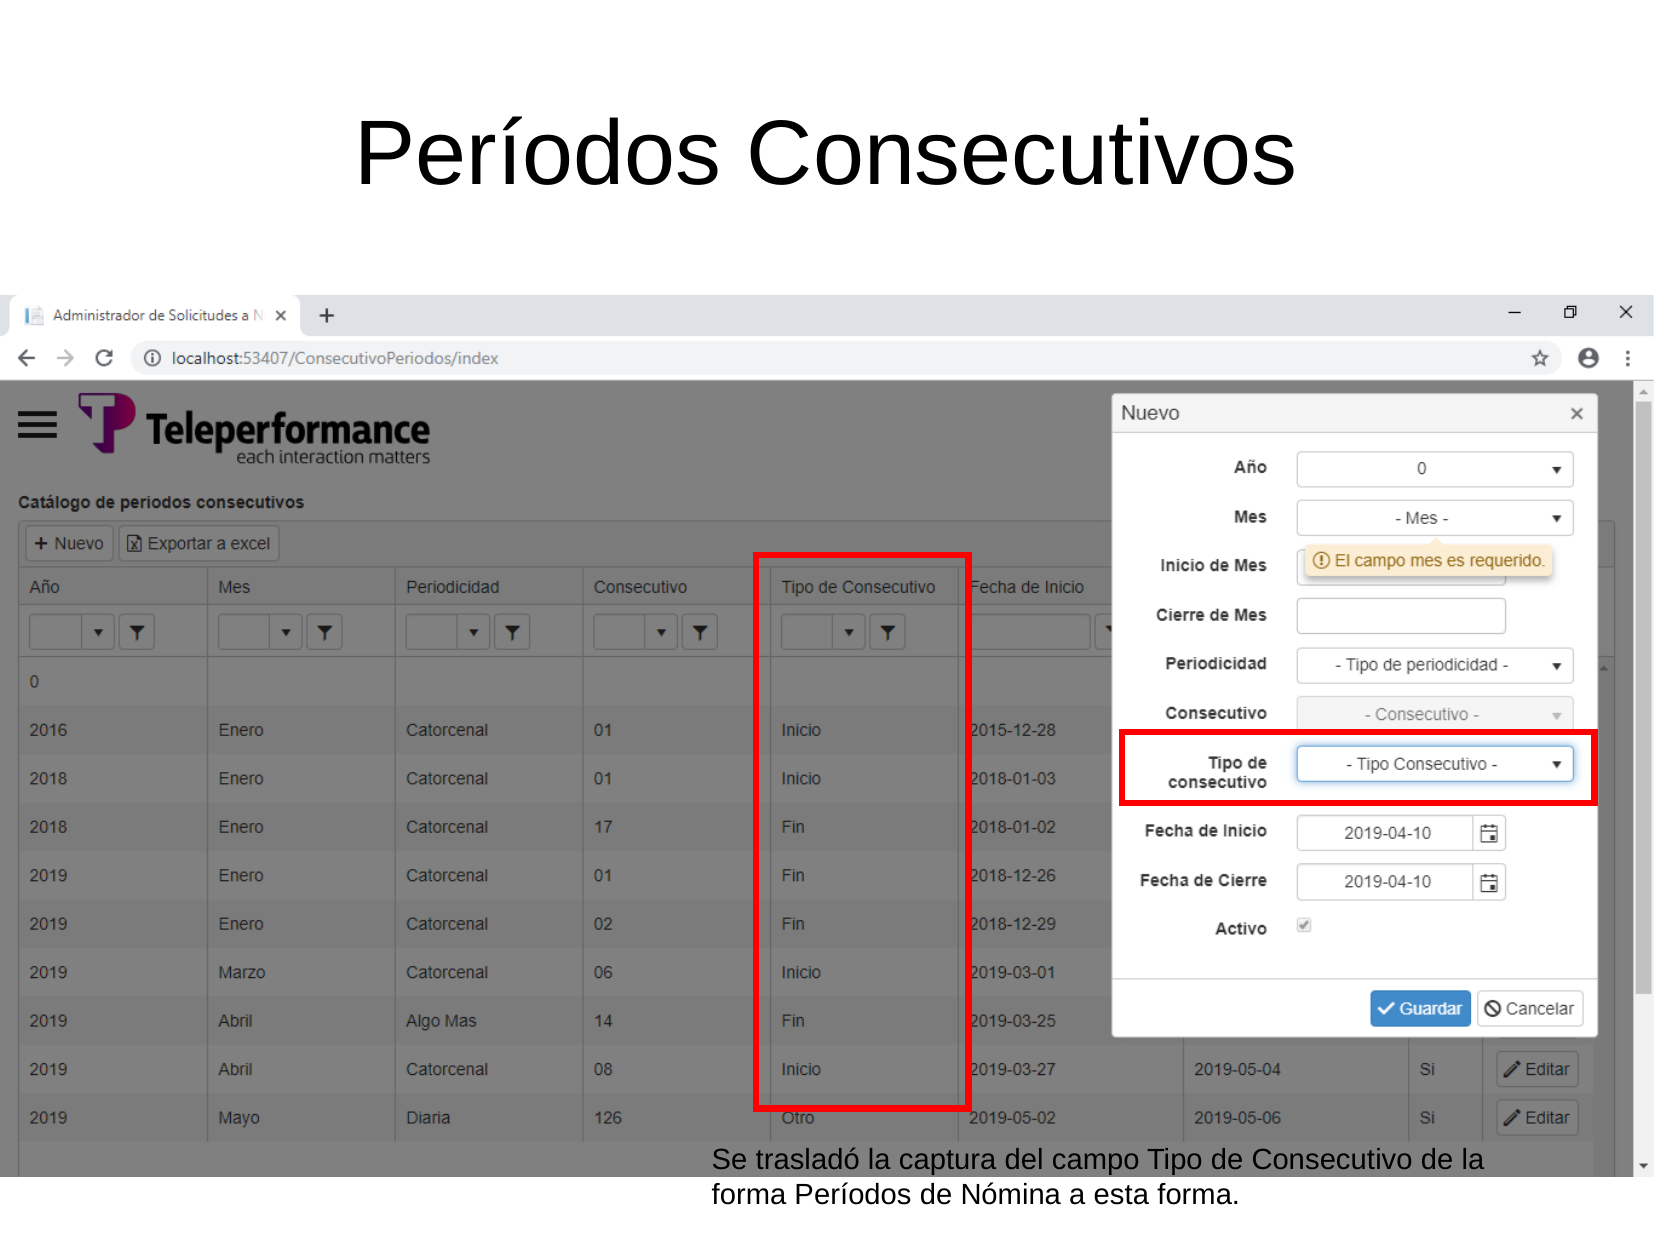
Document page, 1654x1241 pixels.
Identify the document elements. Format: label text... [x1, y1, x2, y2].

picture [0, 295, 1654, 1177]
text_box Se trasladó la captura del campo Tipo de Consecutivo de la forma Períodos de Nómina a esta forma. [696, 1139, 1536, 1211]
title Períodos Consecutivos [82, 49, 1571, 257]
